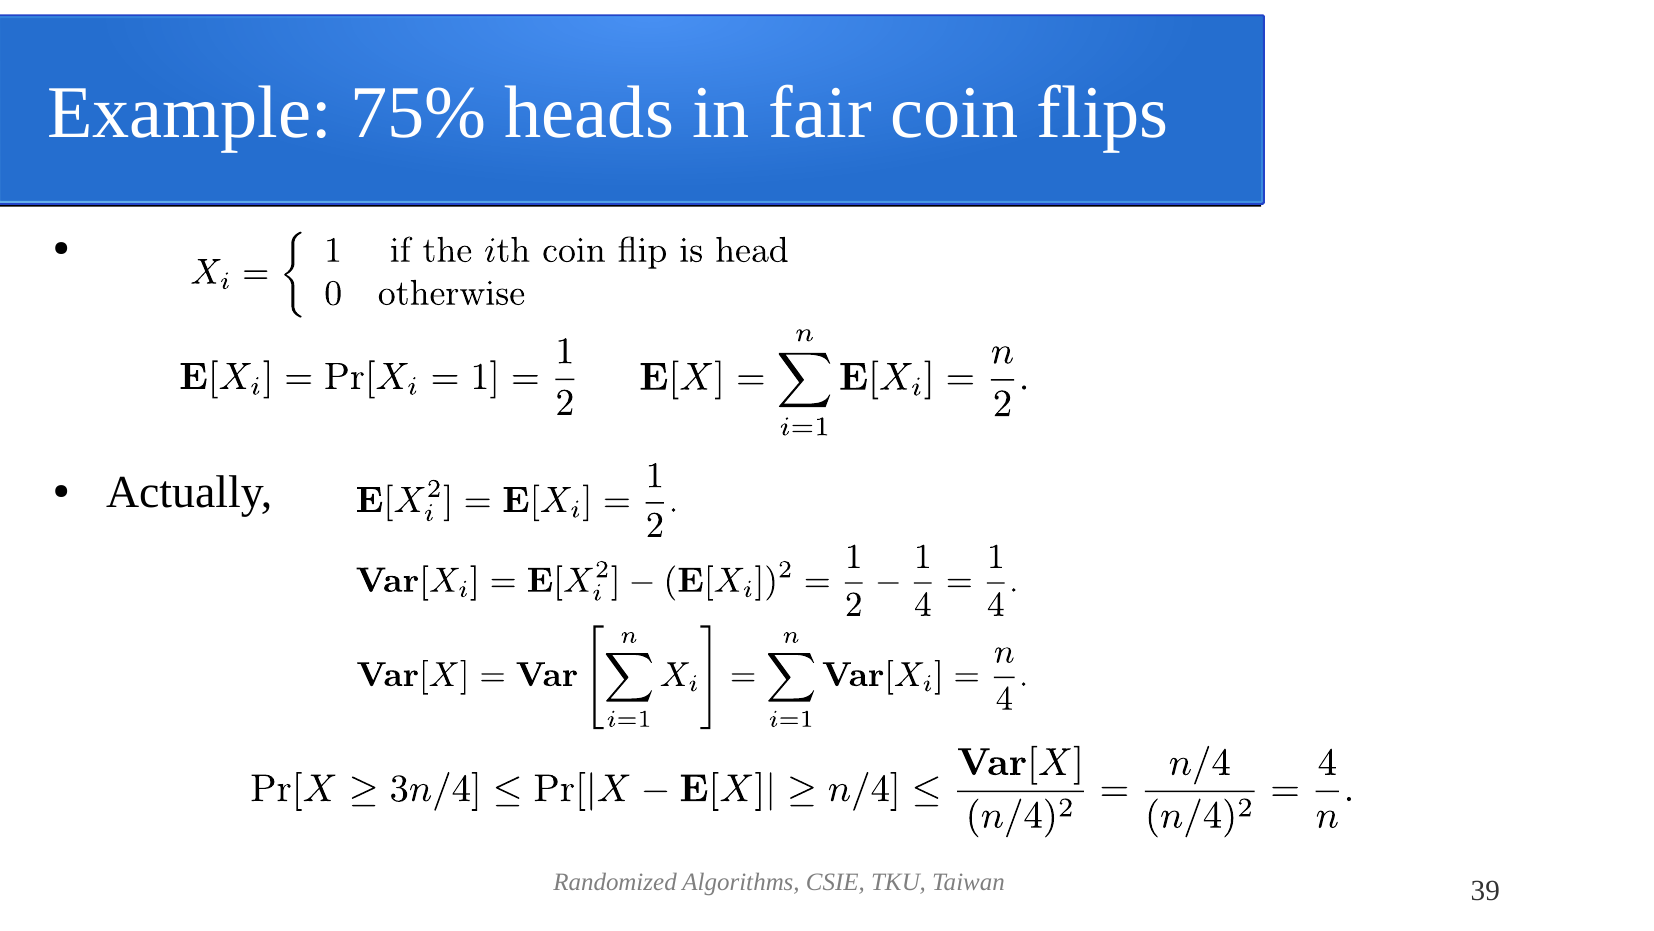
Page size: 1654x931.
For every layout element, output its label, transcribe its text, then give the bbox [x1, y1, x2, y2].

list Actually, [35, 224, 1524, 764]
title Example: 75% heads in fair coin flips [47, 35, 1199, 189]
picture [188, 230, 789, 319]
picture [637, 327, 1028, 438]
picture [354, 543, 1017, 618]
picture [354, 461, 677, 539]
picture [248, 744, 1353, 839]
picture [355, 624, 1027, 731]
picture [177, 336, 576, 417]
